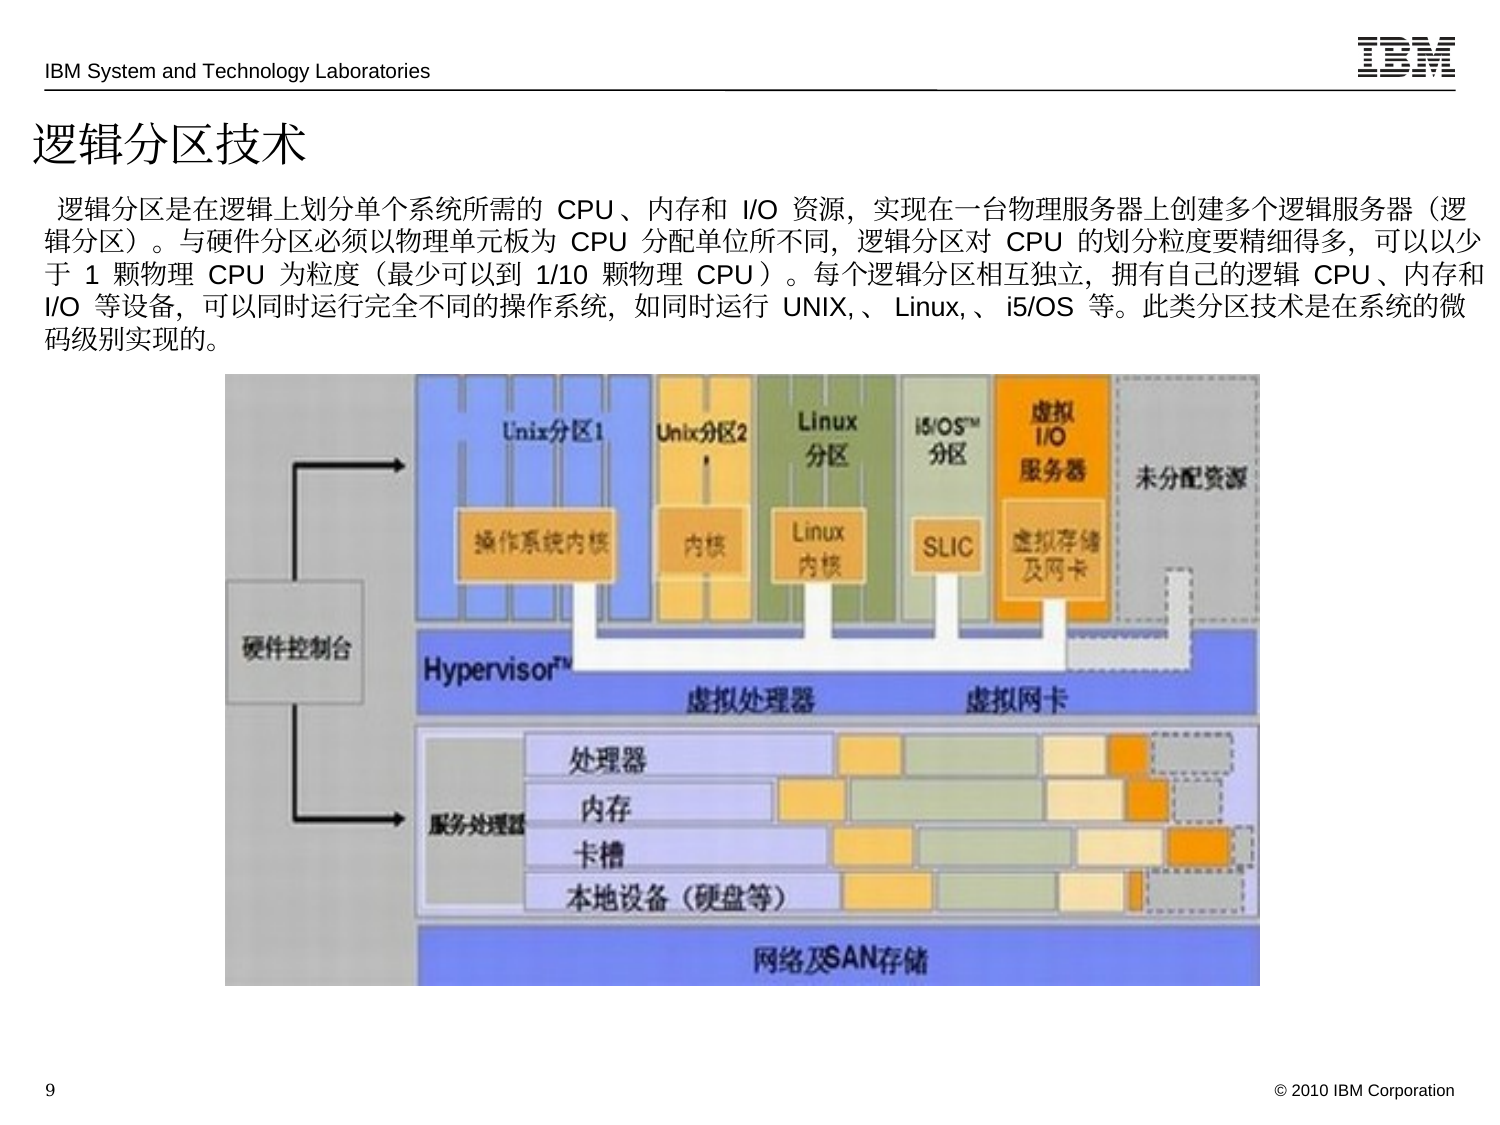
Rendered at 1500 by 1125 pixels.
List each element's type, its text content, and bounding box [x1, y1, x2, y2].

text_box <number> [29, 1072, 85, 1108]
text_box 逻辑分区技术 [17, 113, 1368, 224]
text_box 逻辑分区是在逻辑上划分单个系统所需的 CPU、内存和 I/O 资源，实现在一台物理服务器上创建多个逻辑服务器（逻辑分区）。与硬件分区必须以物理单元板为 CPU 分配单位所不同，逻辑分区对 CPU 的划分粒度要精细得多，可以以少于 1 颗物理 CPU 为粒度（最少可以到 1/10 颗物理 CPU）。每个逻辑分区相互独立，拥有自己的逻辑 CPU、内存和 I/O 等设备，可以同时运行完全不同的操作系统，如同时运行 UNIX,、Linux,、i5/OS 等。此类分区技术是在系统的微码级别实现的。 [29, 184, 1500, 1015]
picture [1358, 37, 1455, 77]
